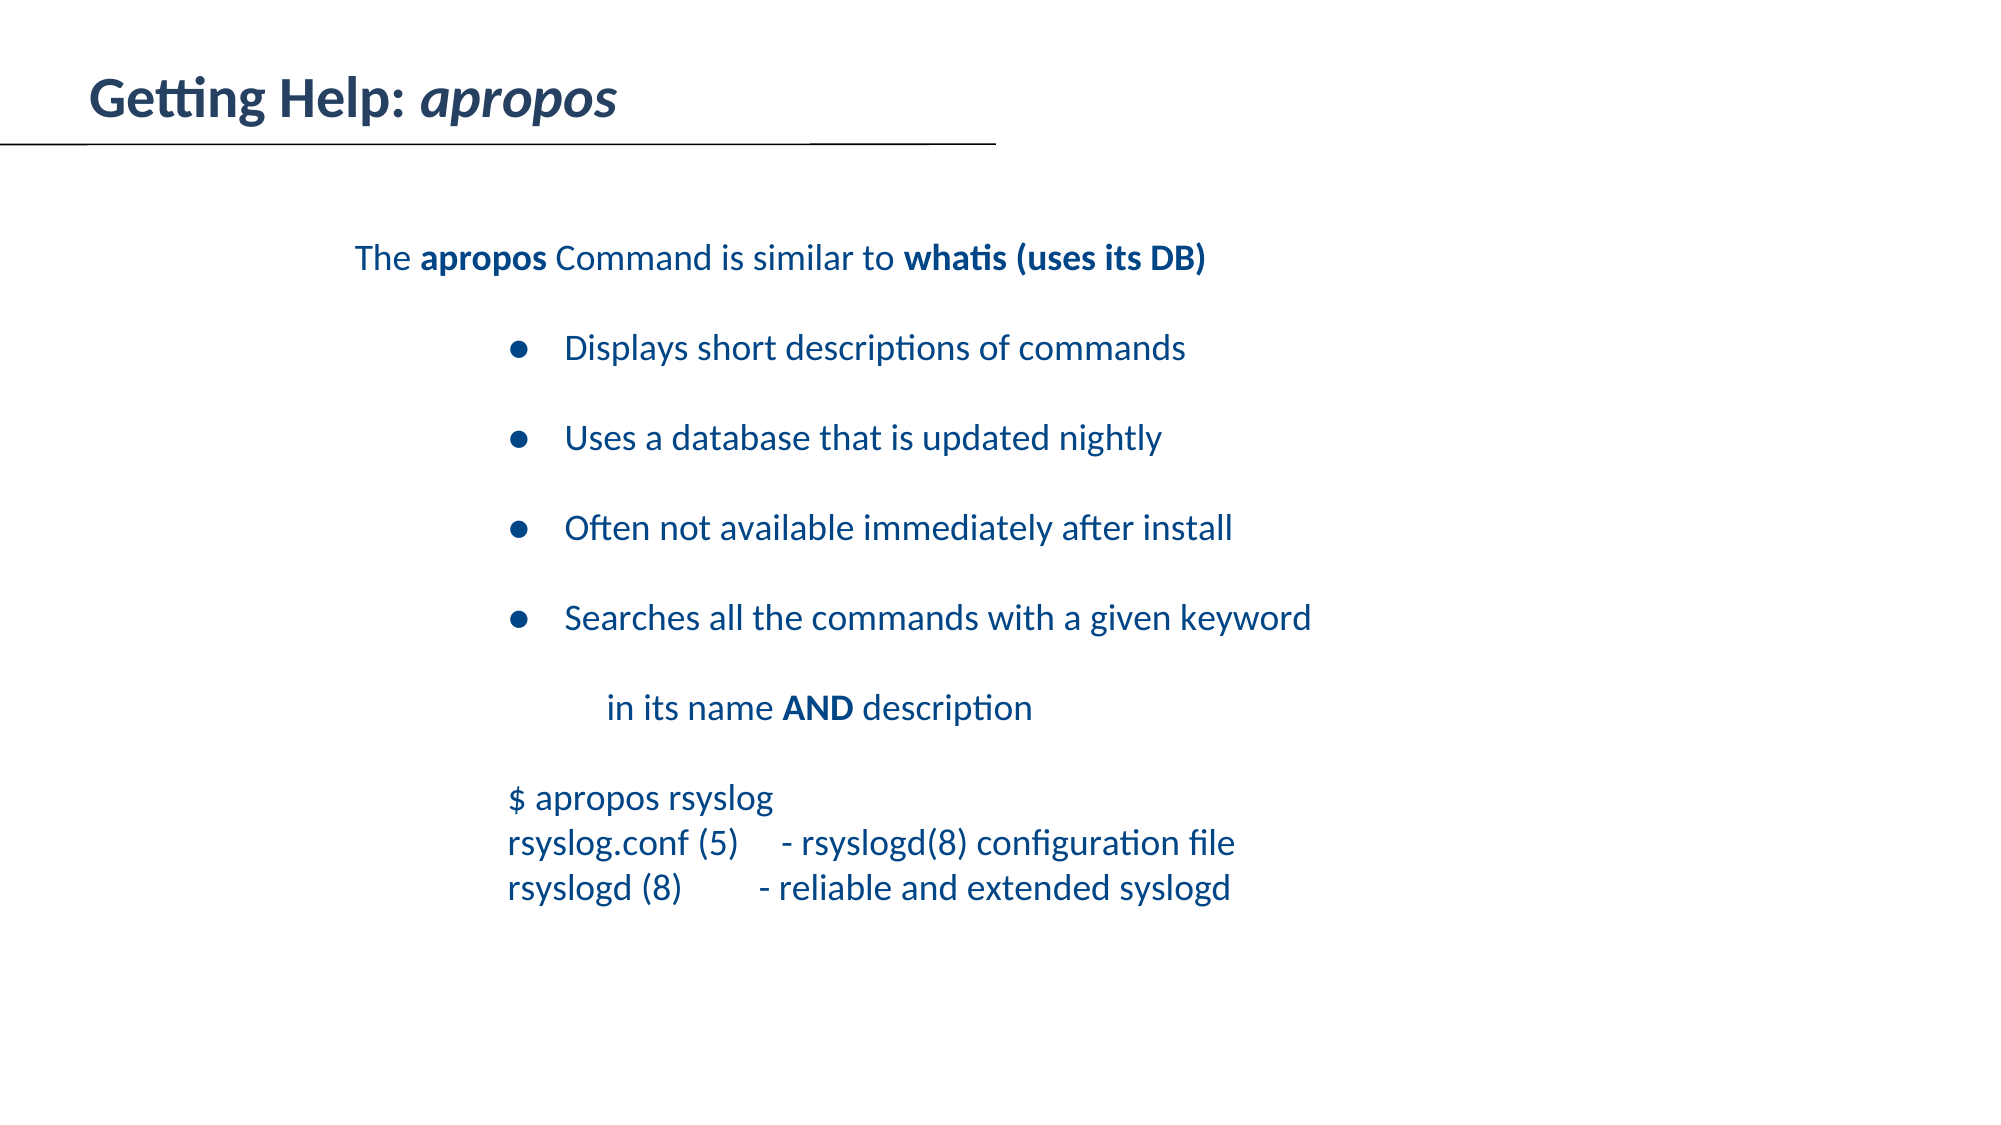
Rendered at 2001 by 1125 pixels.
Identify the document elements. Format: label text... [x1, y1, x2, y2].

text_box The apropos Command is similar to whatis (uses its DB) ● Displays short descriptions of commands ● Uses a database that is updated nightly ● Often not available immediately after install ● Searches all the commands with a given keyword in its name AND description $ apropos rsyslog rsyslog.conf (5) - rsyslogd(8) configuration file rsyslogd (8) - reliable and extended syslogd [339, 180, 1630, 925]
text_box Getting Help: apropos [74, 51, 1125, 138]
